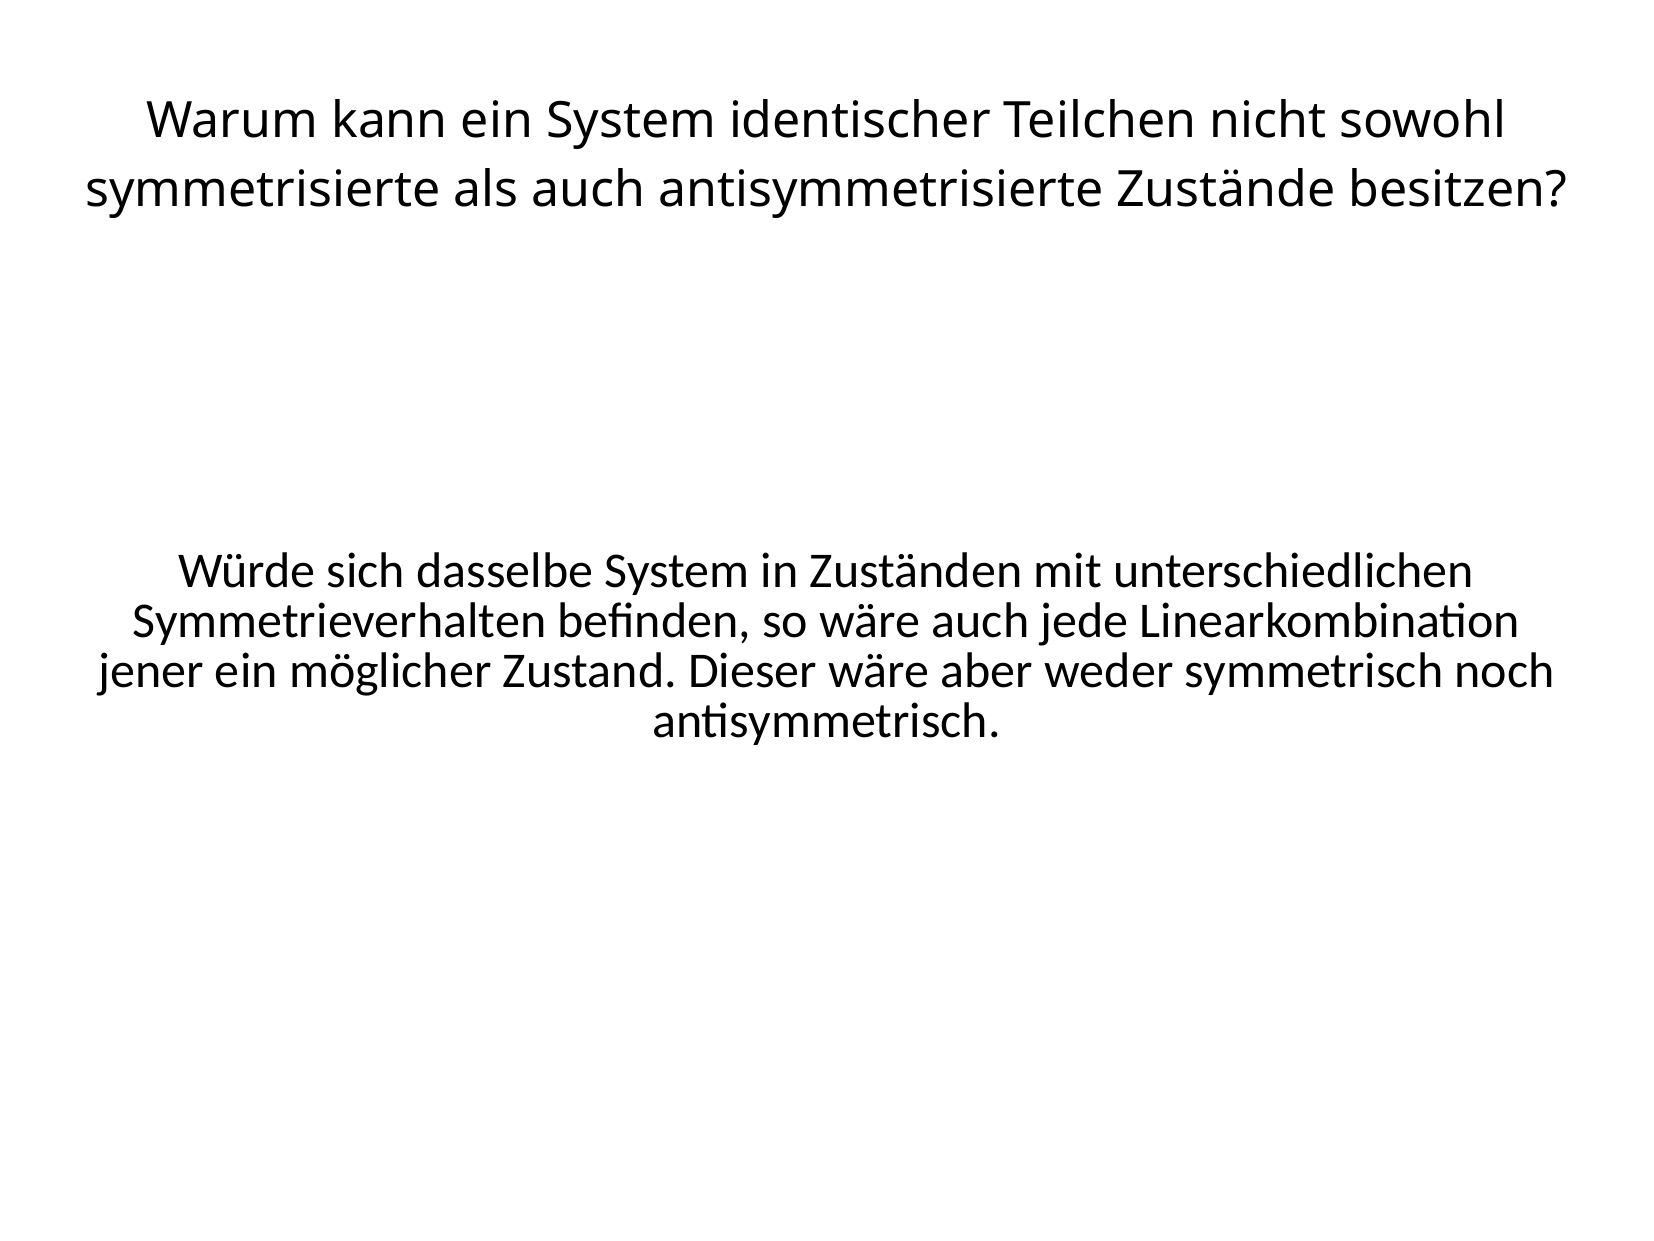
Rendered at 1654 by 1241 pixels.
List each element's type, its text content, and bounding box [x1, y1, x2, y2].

title Warum kann ein System identischer Teilchen nicht sowohl symmetrisierte als auch antisymmetrisierte Zustände besitzen? [82, 49, 1571, 257]
subtitle Würde sich dasselbe System in Zuständen mit unterschiedlichen Symmetrieverhalten befinden, so wäre auch jede Linearkombination jener ein möglicher Zustand. Dieser wäre aber weder symmetrisch noch antisymmetrisch. [82, 290, 1571, 1010]
